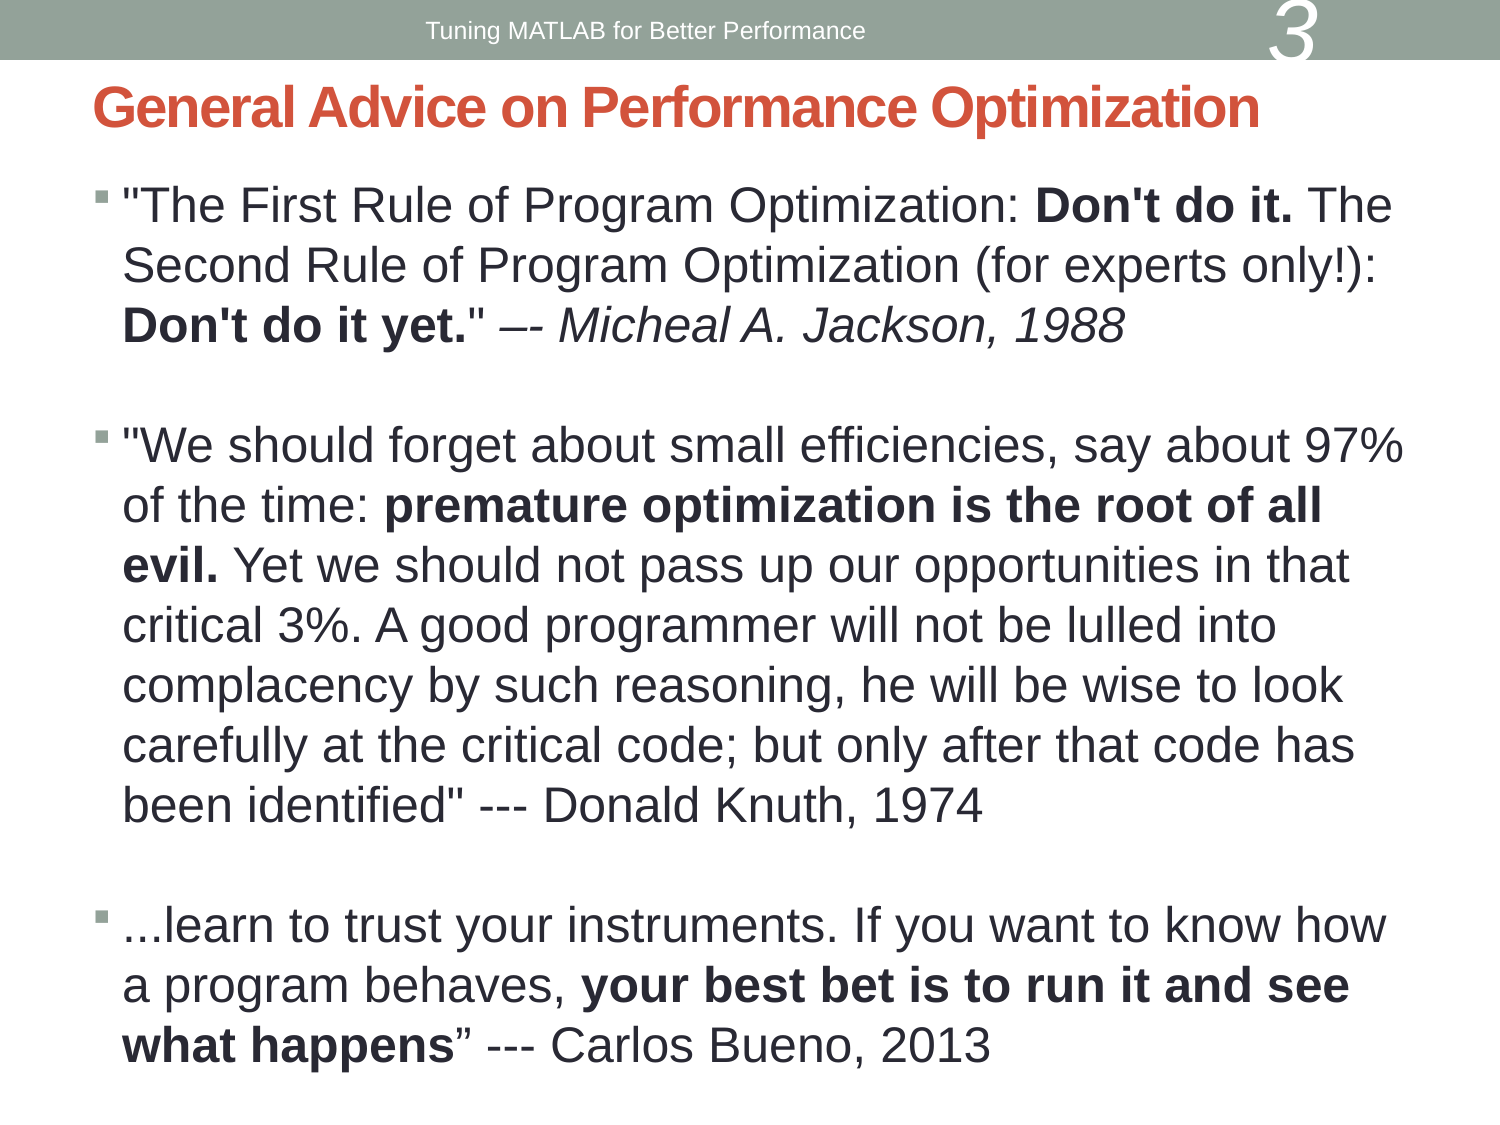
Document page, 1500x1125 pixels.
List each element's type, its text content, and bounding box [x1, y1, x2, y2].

list "The First Rule of Program Optimization: Don't do it. The Second Rule of Program Optimization (for experts only!): Don't do it yet." –- Micheal A. Jackson, 1988 "We should forget about small efficiencies, say about 97% of the time: premature optimization is the root of all evil. Yet we should not pass up our opportunities in that critical 3%. A good programmer will not be lulled into complacency by such reasoning, he will be wise to look carefully at the critical code; but only after that code has been identified" --- Donald Knuth, 1974 ...learn to trust your instruments. If you want to know how a program behaves, your best bet is to run it and see what happens” --- Carlos Bueno, 2013 [77, 164, 1428, 826]
footer Tuning MATLAB for Better Performance [410, 3, 1086, 57]
title General Advice on Performance Optimization [77, 44, 1357, 165]
slide_number <number> [1252, 0, 1428, 54]
